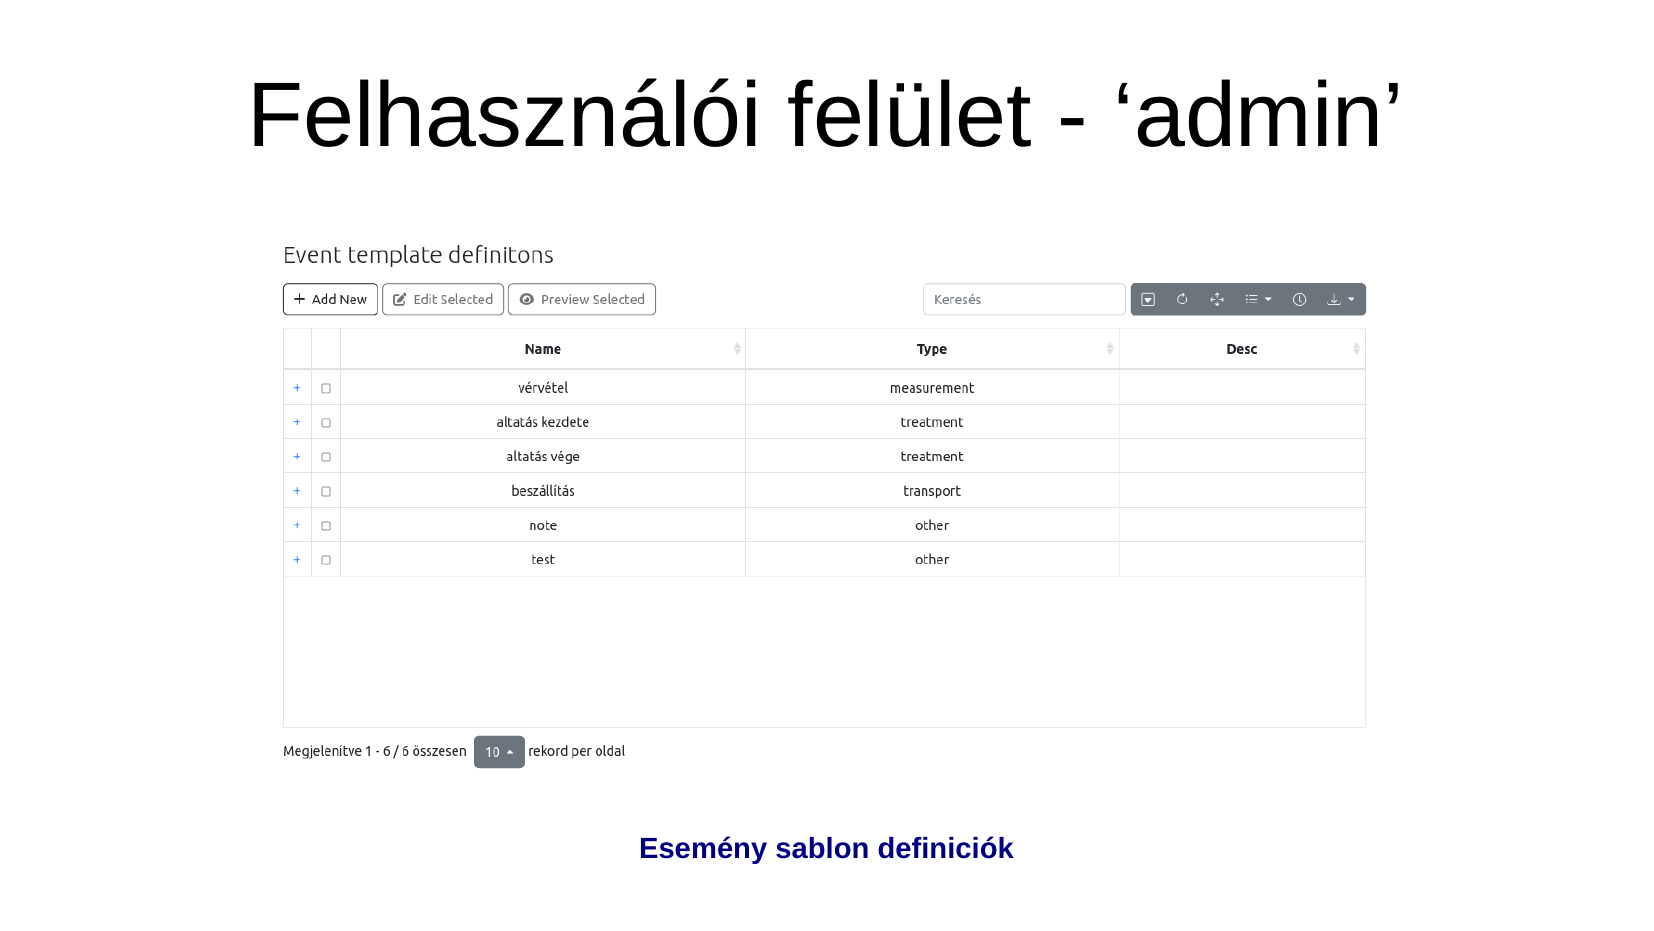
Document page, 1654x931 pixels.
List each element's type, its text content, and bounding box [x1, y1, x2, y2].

text_box Esemény sablon definiciók [621, 825, 1033, 873]
picture [273, 237, 1380, 785]
title Felhasználói felület - ‘admin’ [82, 37, 1571, 193]
